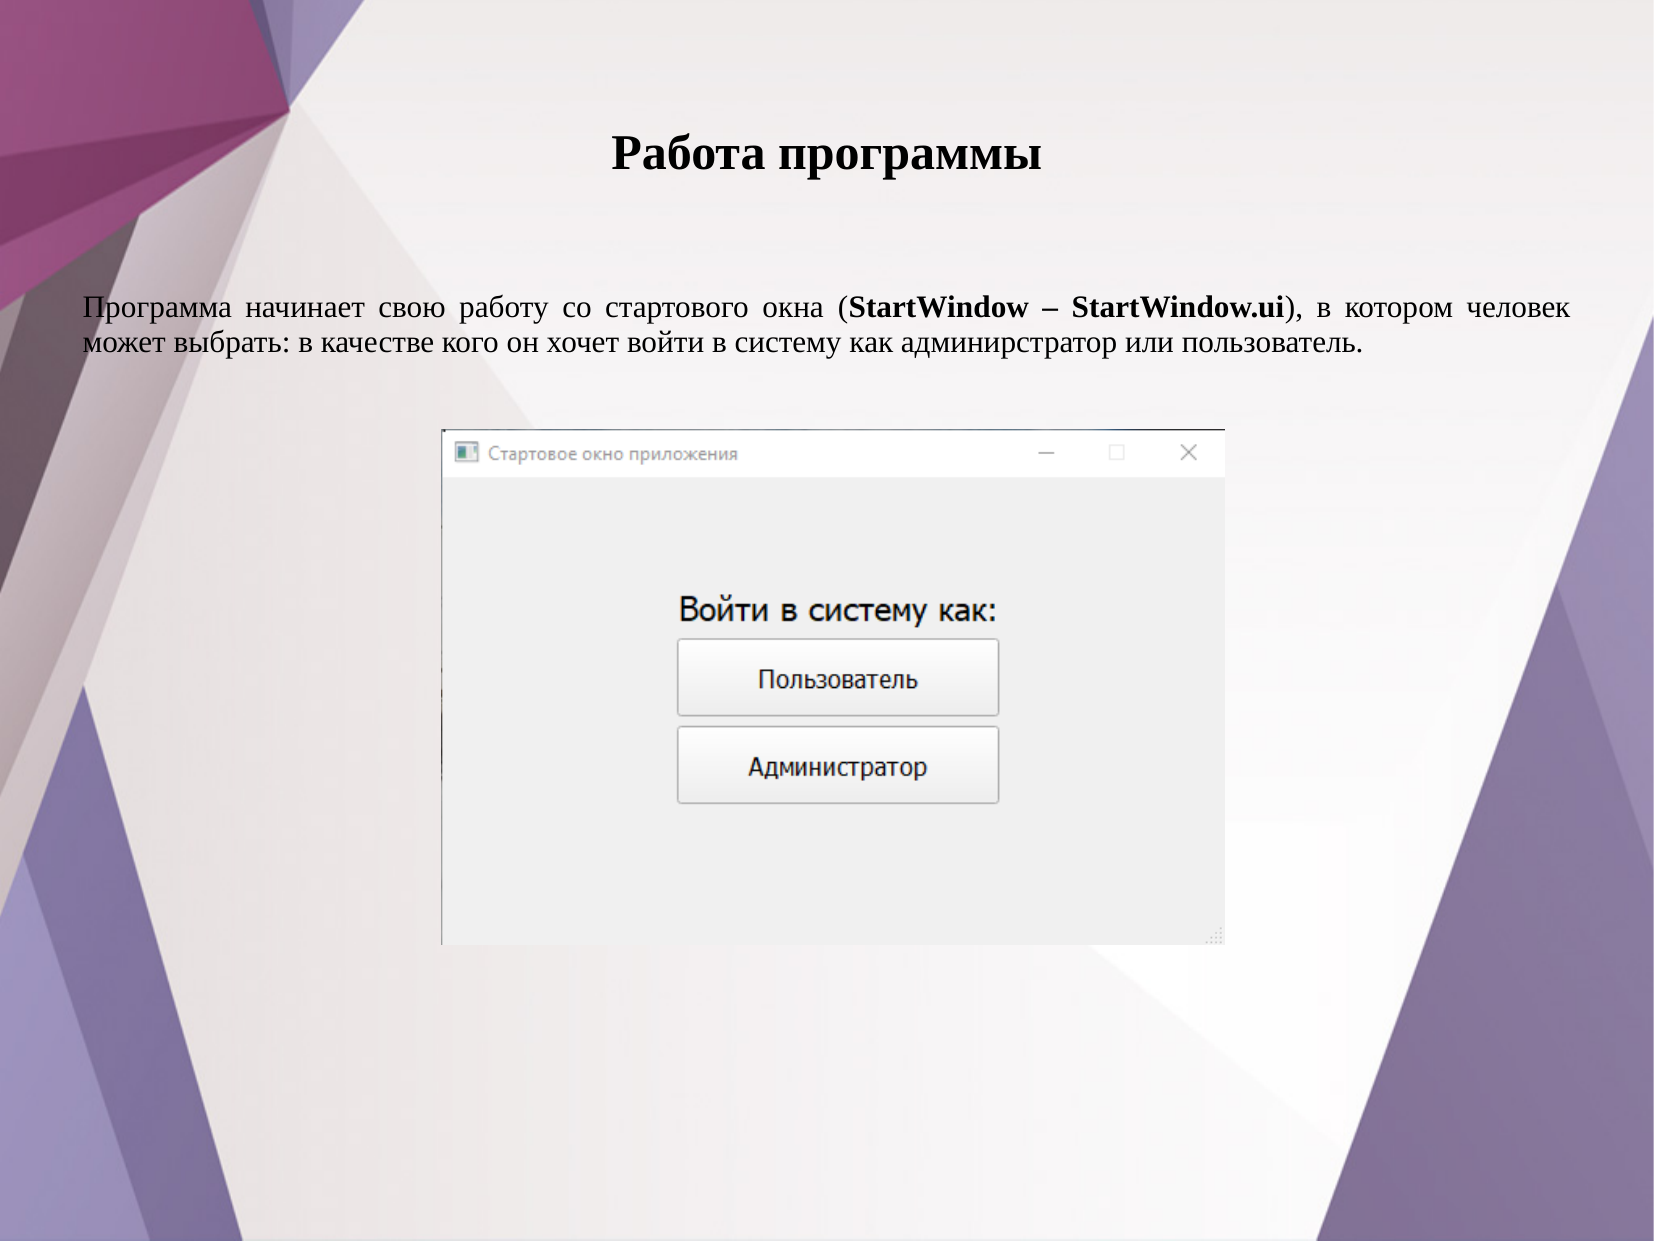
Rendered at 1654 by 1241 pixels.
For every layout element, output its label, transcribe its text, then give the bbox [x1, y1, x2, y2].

title Работа программы [82, 49, 1571, 257]
picture [0, 0, 1654, 1241]
list Программа начинает свою работу со стартового окна (StartWindow – StartWindow.ui), в котором человек может выбрать: в качестве кого он хочет войти в систему как админирстратор или пользователь. [82, 290, 1571, 1010]
